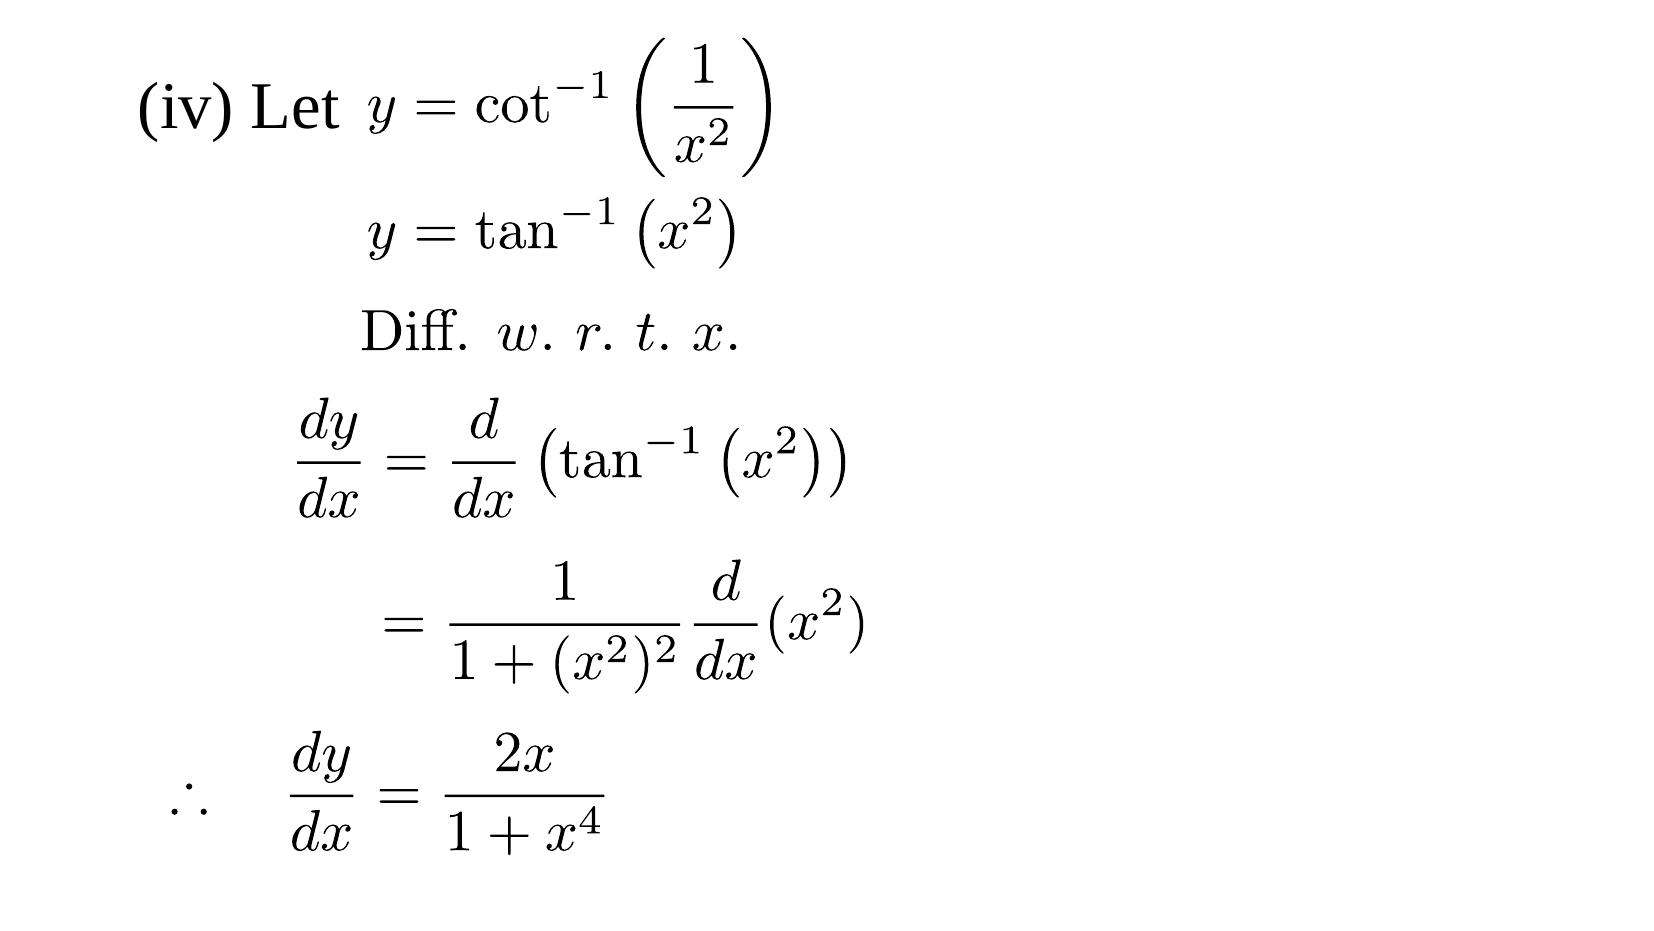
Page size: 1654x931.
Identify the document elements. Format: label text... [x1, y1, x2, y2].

text_box [368, 37, 771, 178]
text_box [297, 397, 846, 518]
title (iv) Let [47, 37, 1607, 886]
text_box [384, 559, 864, 694]
text_box [361, 308, 737, 351]
text_box [368, 197, 735, 269]
text_box [171, 730, 605, 856]
